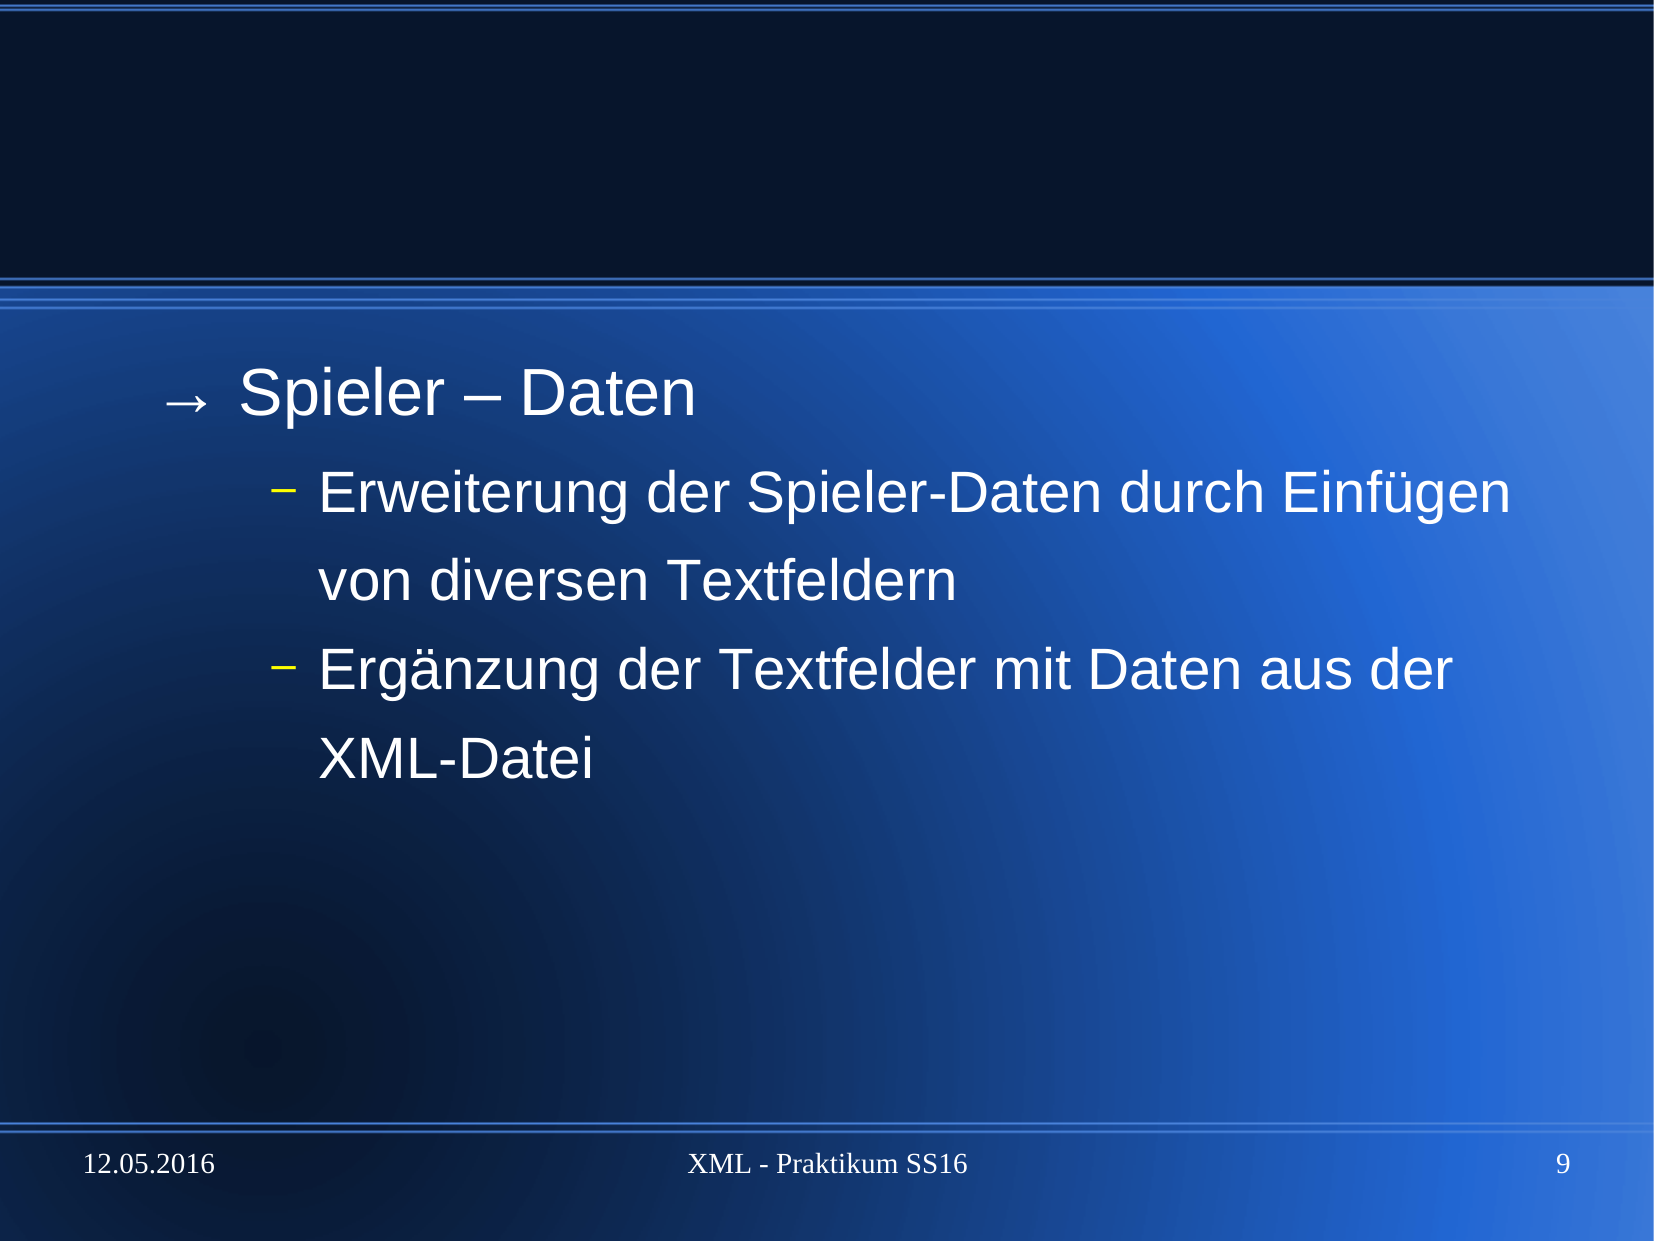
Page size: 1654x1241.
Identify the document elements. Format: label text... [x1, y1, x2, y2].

picture [0, 0, 1654, 1241]
list → Spieler – Daten Erweiterung der Spieler-Daten durch Einfügen von diversen Textfeldern Ergänzung der Textfelder mit Daten aus der XML-Datei [82, 355, 1571, 1058]
